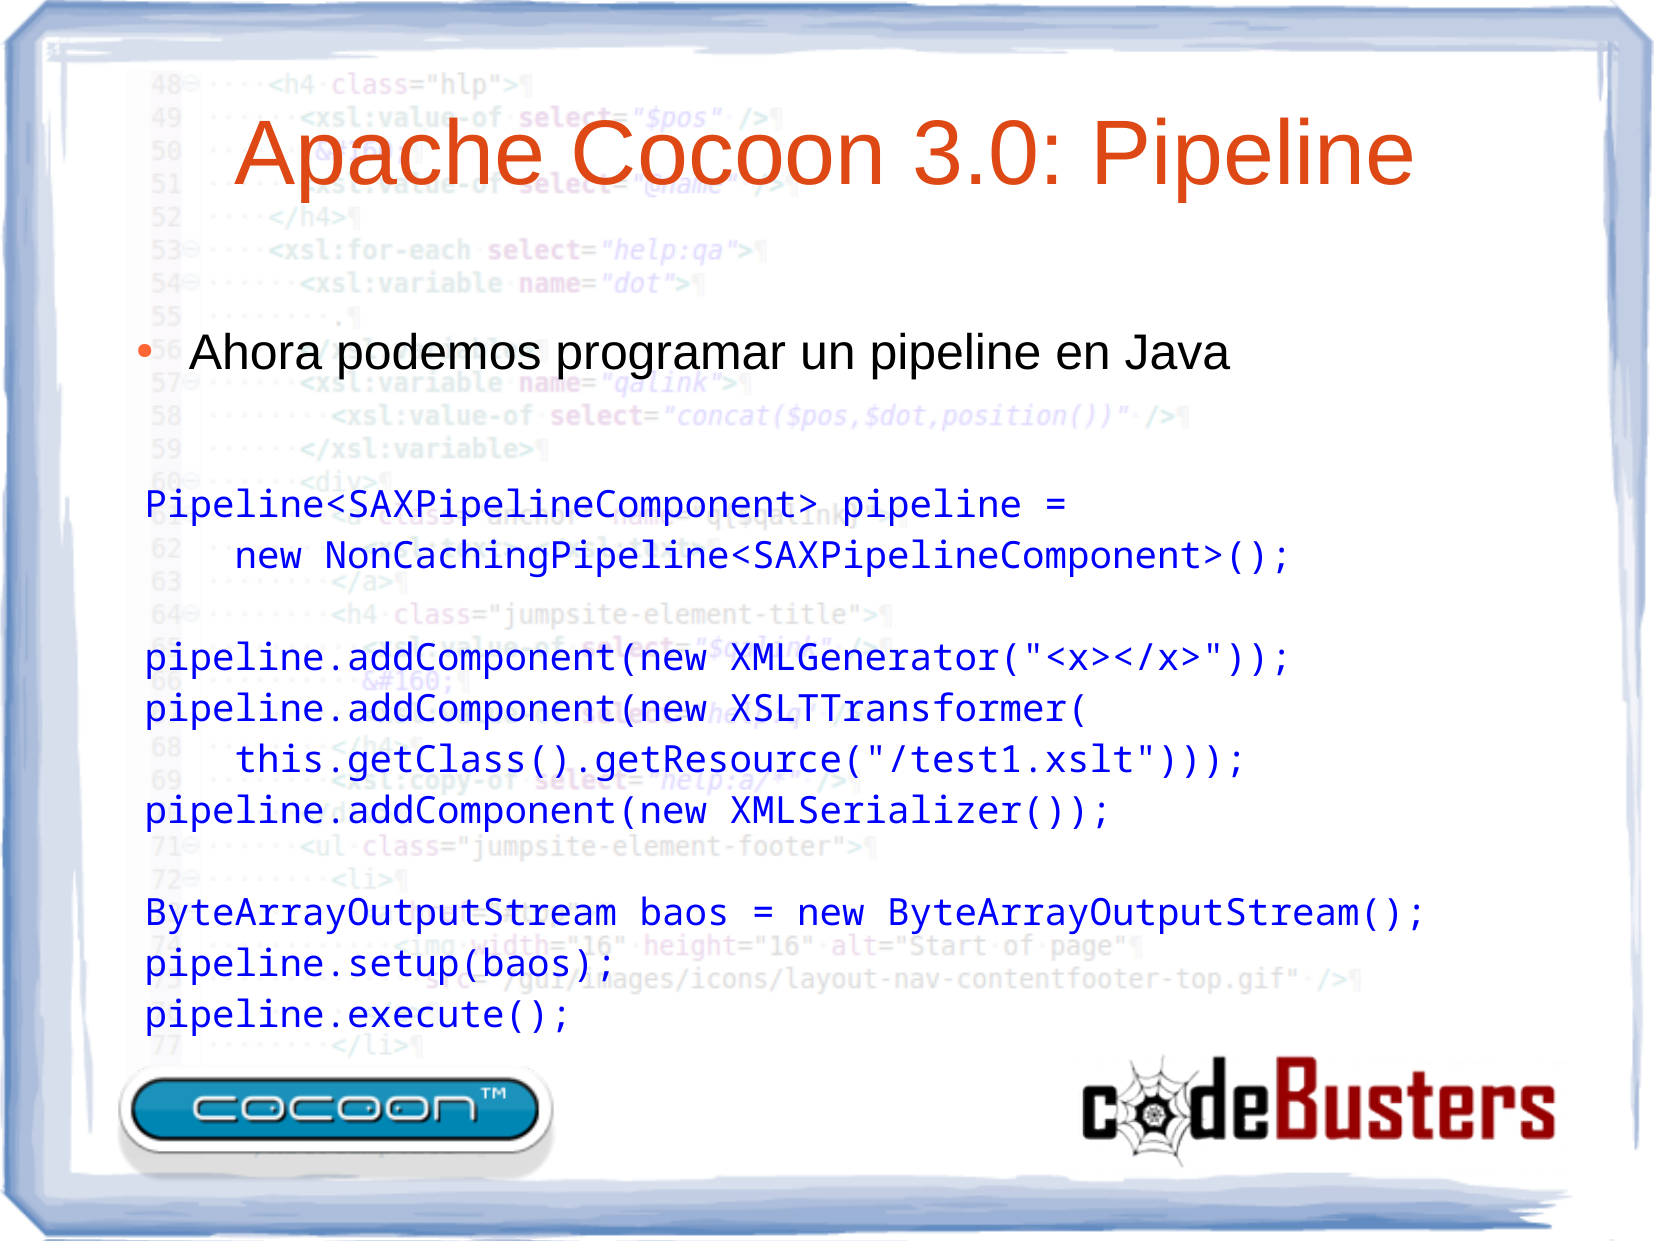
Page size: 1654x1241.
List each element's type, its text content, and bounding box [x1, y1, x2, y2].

title Apache Cocoon 3.0: Pipeline [82, 49, 1571, 257]
picture [0, 0, 1654, 1241]
list Ahora podemos programar un pipeline en Java [118, 324, 1571, 1045]
